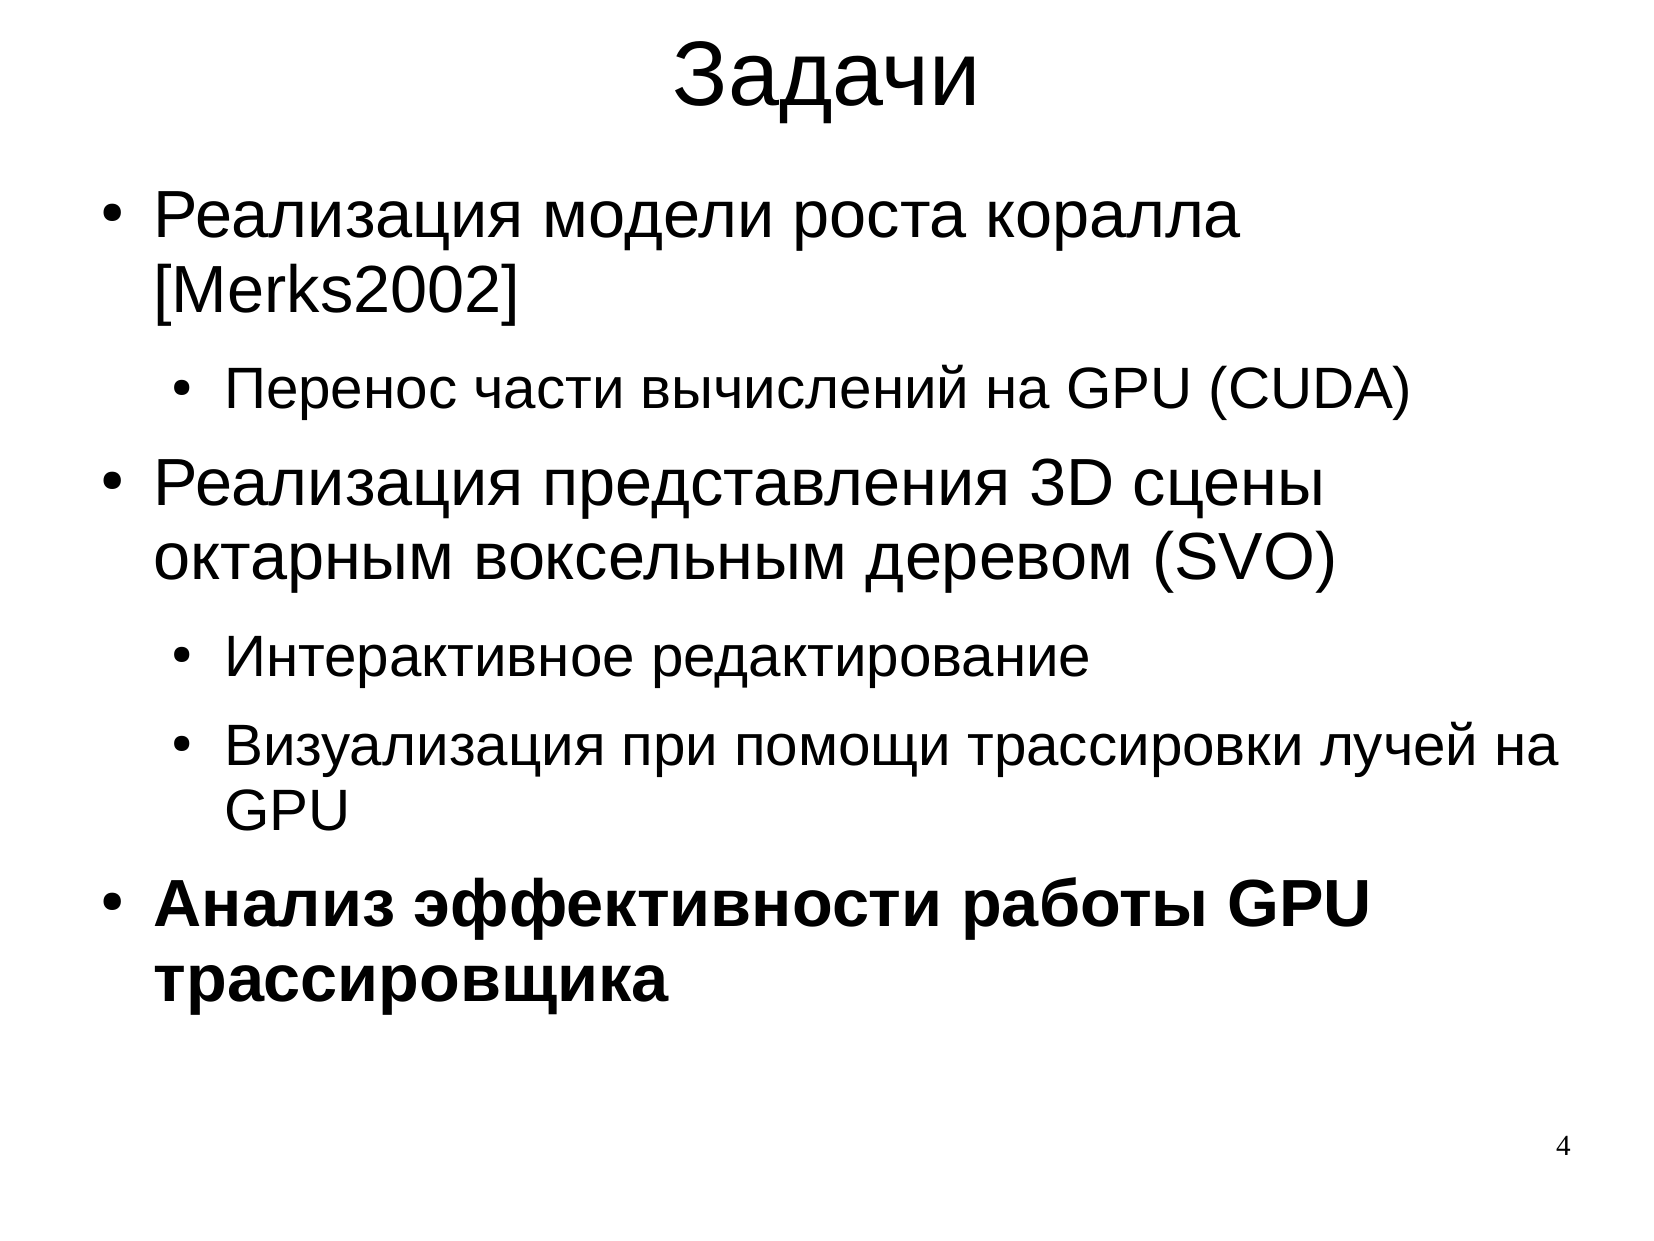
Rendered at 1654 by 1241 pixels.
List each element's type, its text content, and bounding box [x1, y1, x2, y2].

list Реализация модели роста коралла [Merks2002] Перенос части вычислений на GPU (CUDA) Реализация представления 3D сцены октарным воксельным деревом (SVO) Интерактивное редактирование Визуализация при помощи трассировки лучей на GPU Анализ эффективности работы GPU трассировщика [82, 177, 1571, 1094]
title Задачи [82, 22, 1571, 126]
